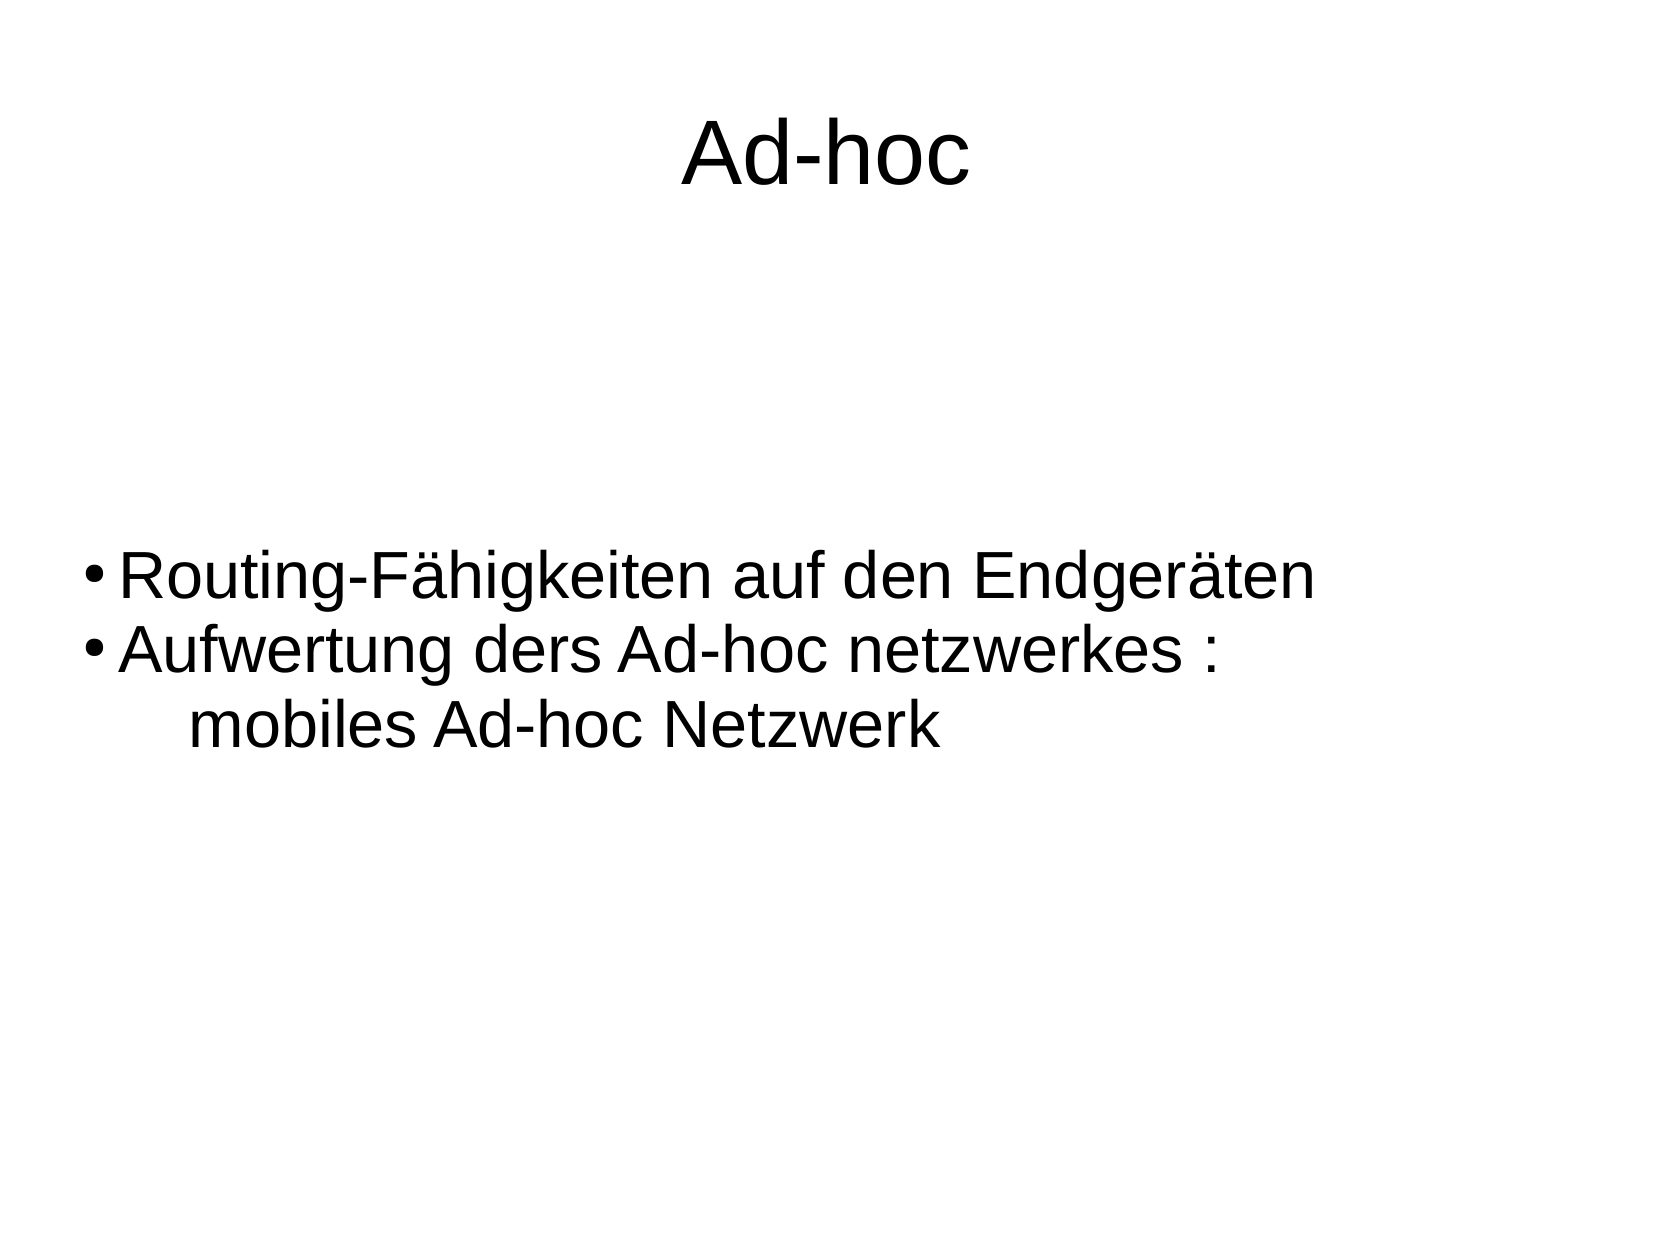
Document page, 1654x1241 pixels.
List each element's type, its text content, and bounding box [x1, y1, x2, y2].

subtitle Routing-Fähigkeiten auf den Endgeräten Aufwertung ders Ad-hoc netzwerkes : mobiles Ad-hoc Netzwerk [82, 290, 1571, 1010]
title Ad-hoc [82, 49, 1571, 257]
